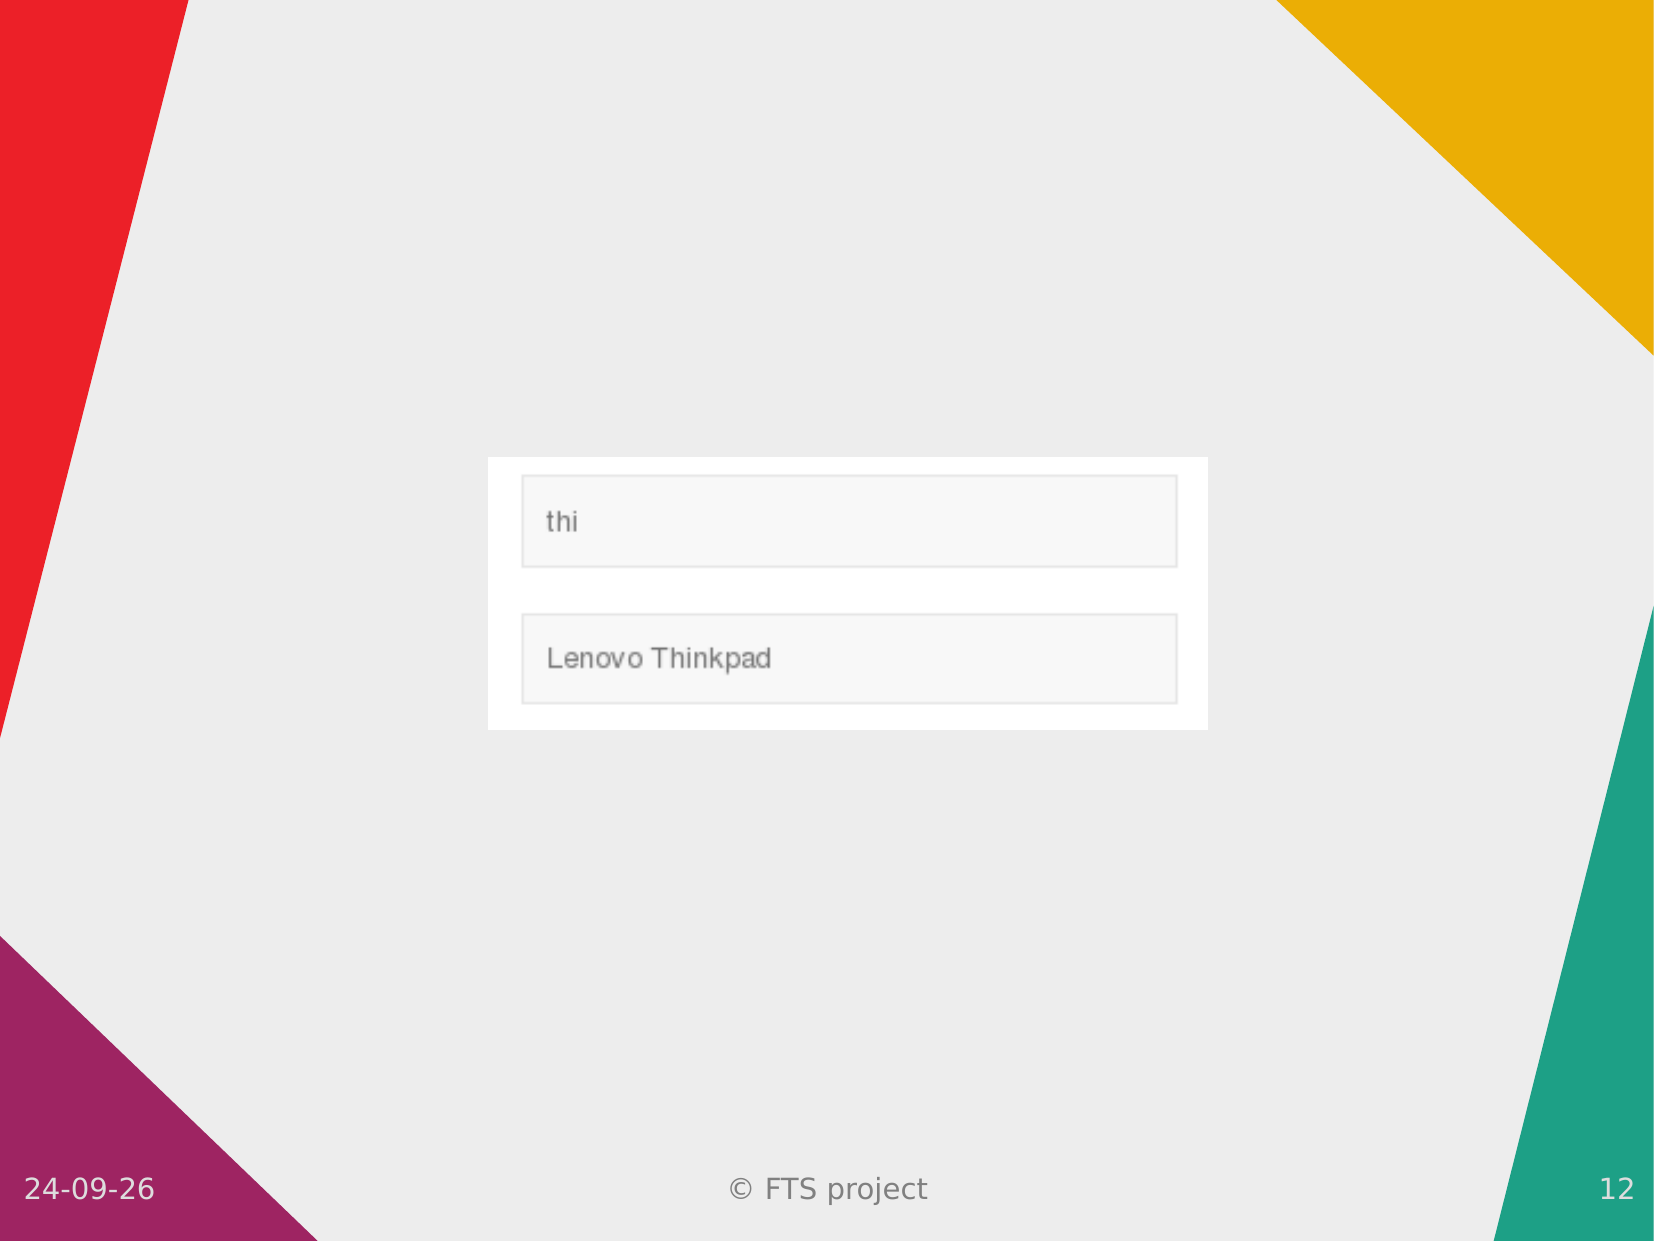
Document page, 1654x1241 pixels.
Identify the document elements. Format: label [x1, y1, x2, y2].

picture [488, 457, 1208, 731]
